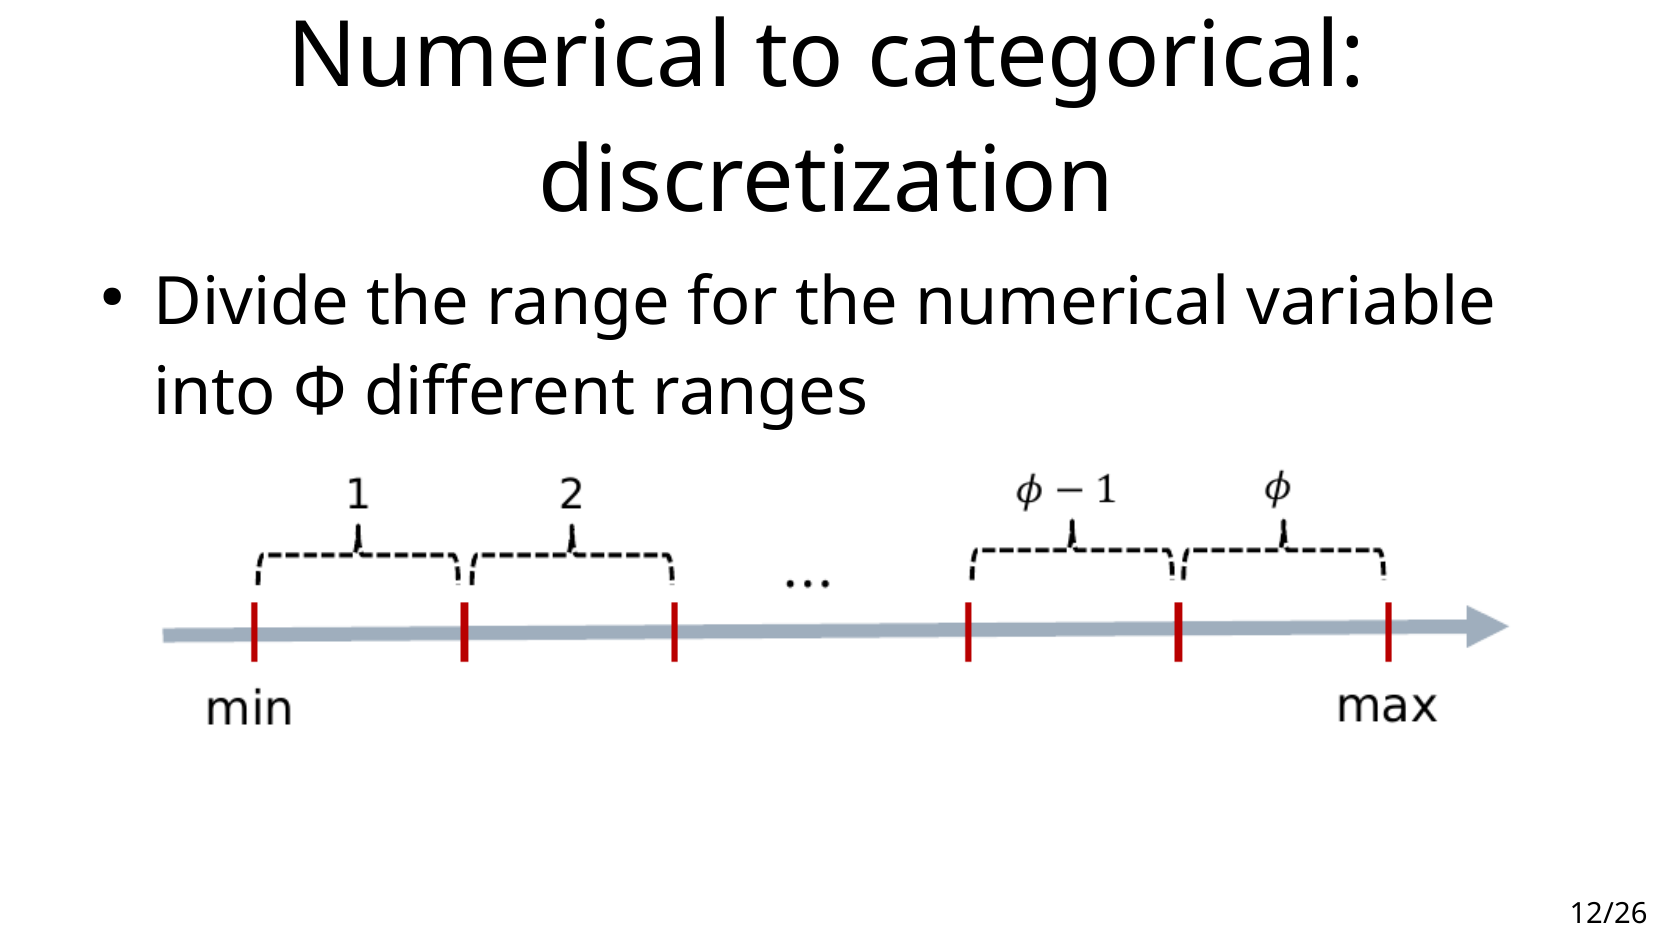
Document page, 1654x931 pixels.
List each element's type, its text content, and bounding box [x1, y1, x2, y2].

picture [114, 446, 1556, 742]
title Numerical to categorical: discretization [82, 1, 1571, 226]
list Divide the range for the numerical variable into Φ different ranges [82, 253, 1571, 793]
